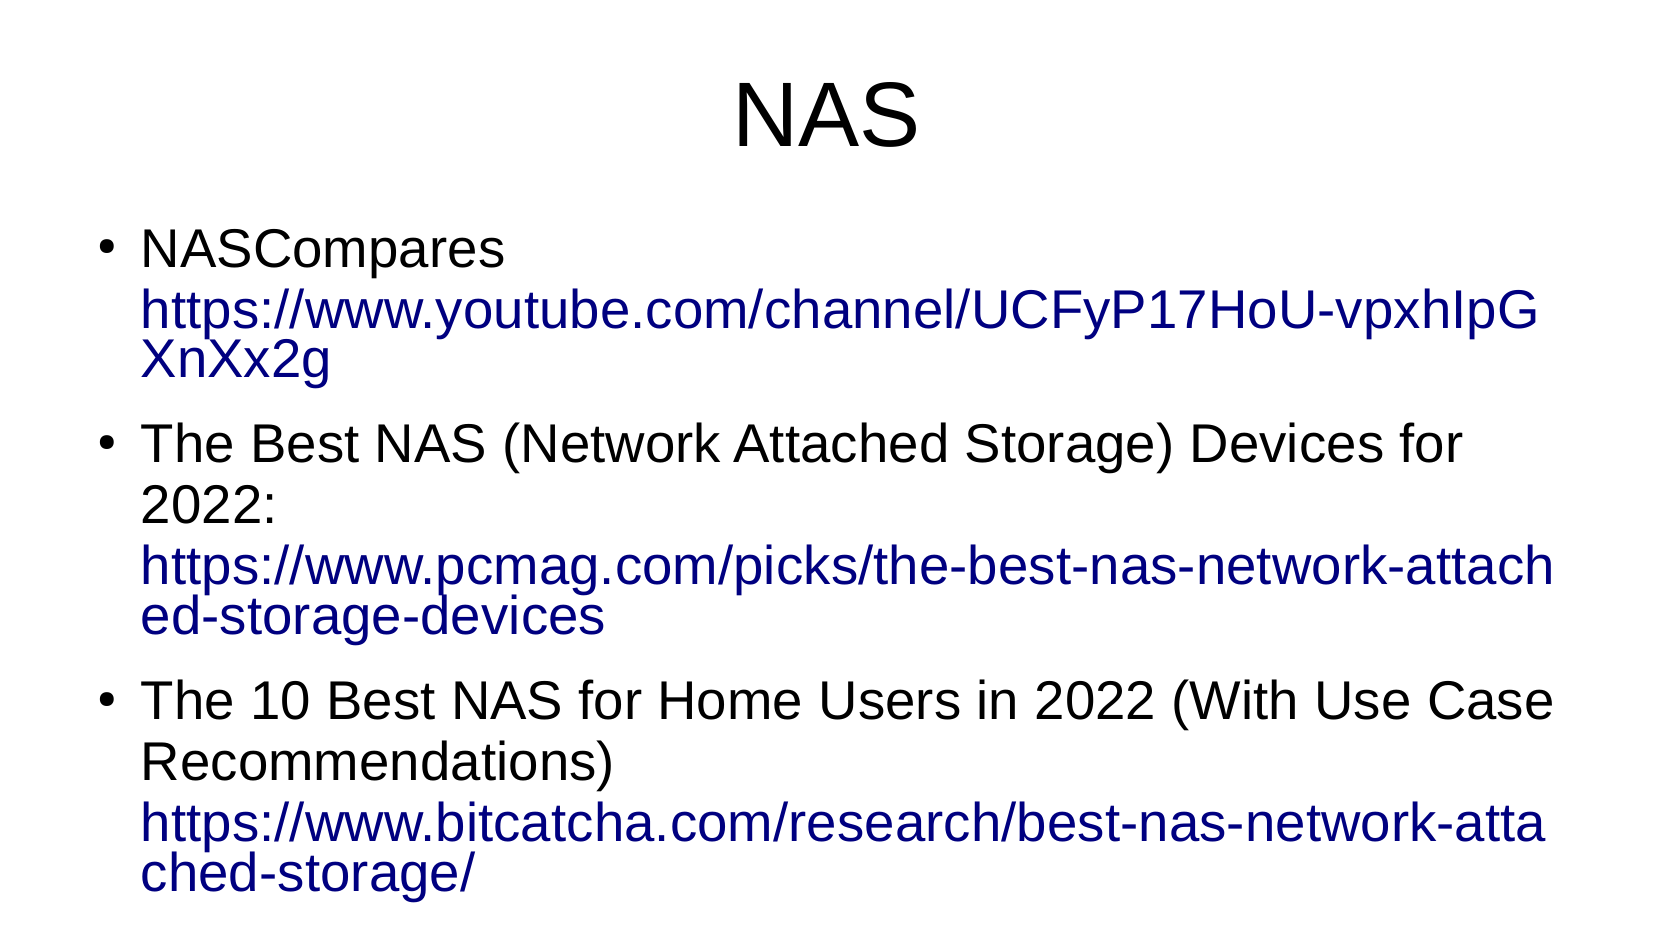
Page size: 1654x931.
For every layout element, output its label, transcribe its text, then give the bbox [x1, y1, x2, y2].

list NASCompares https://www.youtube.com/channel/UCFyP17HoU-vpxhIpGXnXx2g The Best NAS (Network Attached Storage) Devices for 2022: https://www.pcmag.com/picks/the-best-nas-network-attached-storage-devices The 10 Best NAS for Home Users in 2022 (With Use Case Recommendations) https://www.bitcatcha.com/research/best-nas-network-attached-storage/ [82, 217, 1571, 758]
title NAS [82, 37, 1571, 193]
